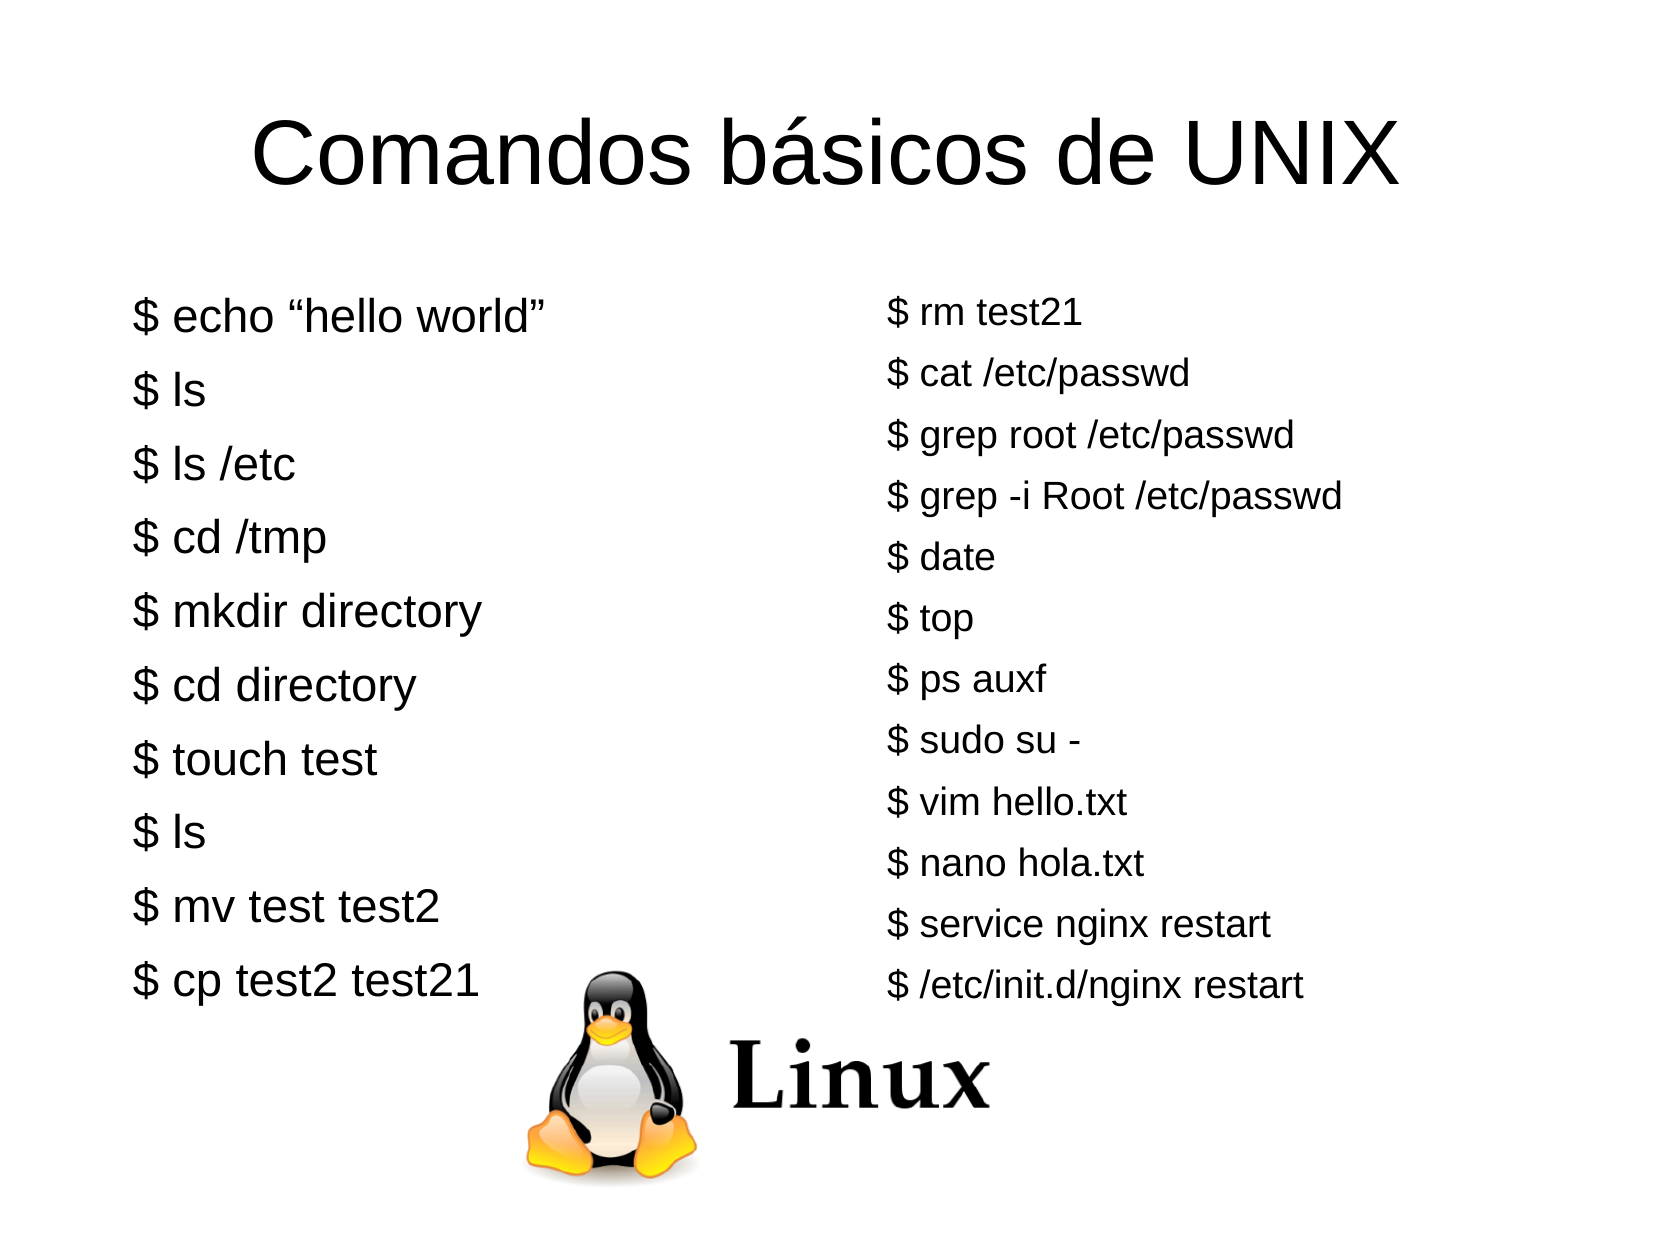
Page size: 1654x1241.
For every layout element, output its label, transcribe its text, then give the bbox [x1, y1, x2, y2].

list $ rm test21 $ cat /etc/passwd $ grep root /etc/passwd $ grep -i Root /etc/passwd $ date $ top $ ps auxf $ sudo su - $ vim hello.txt $ nano hola.txt $ service nginx restart $ /etc/init.d/nginx restart [845, 290, 1572, 1010]
list $ echo “hello world” $ ls $ ls /etc $ cd /tmp $ mkdir directory $ cd directory $ touch test $ ls $ mv test test2 $ cp test2 test21 [82, 290, 809, 1010]
picture [508, 959, 1004, 1193]
title Comandos básicos de UNIX [82, 49, 1571, 257]
